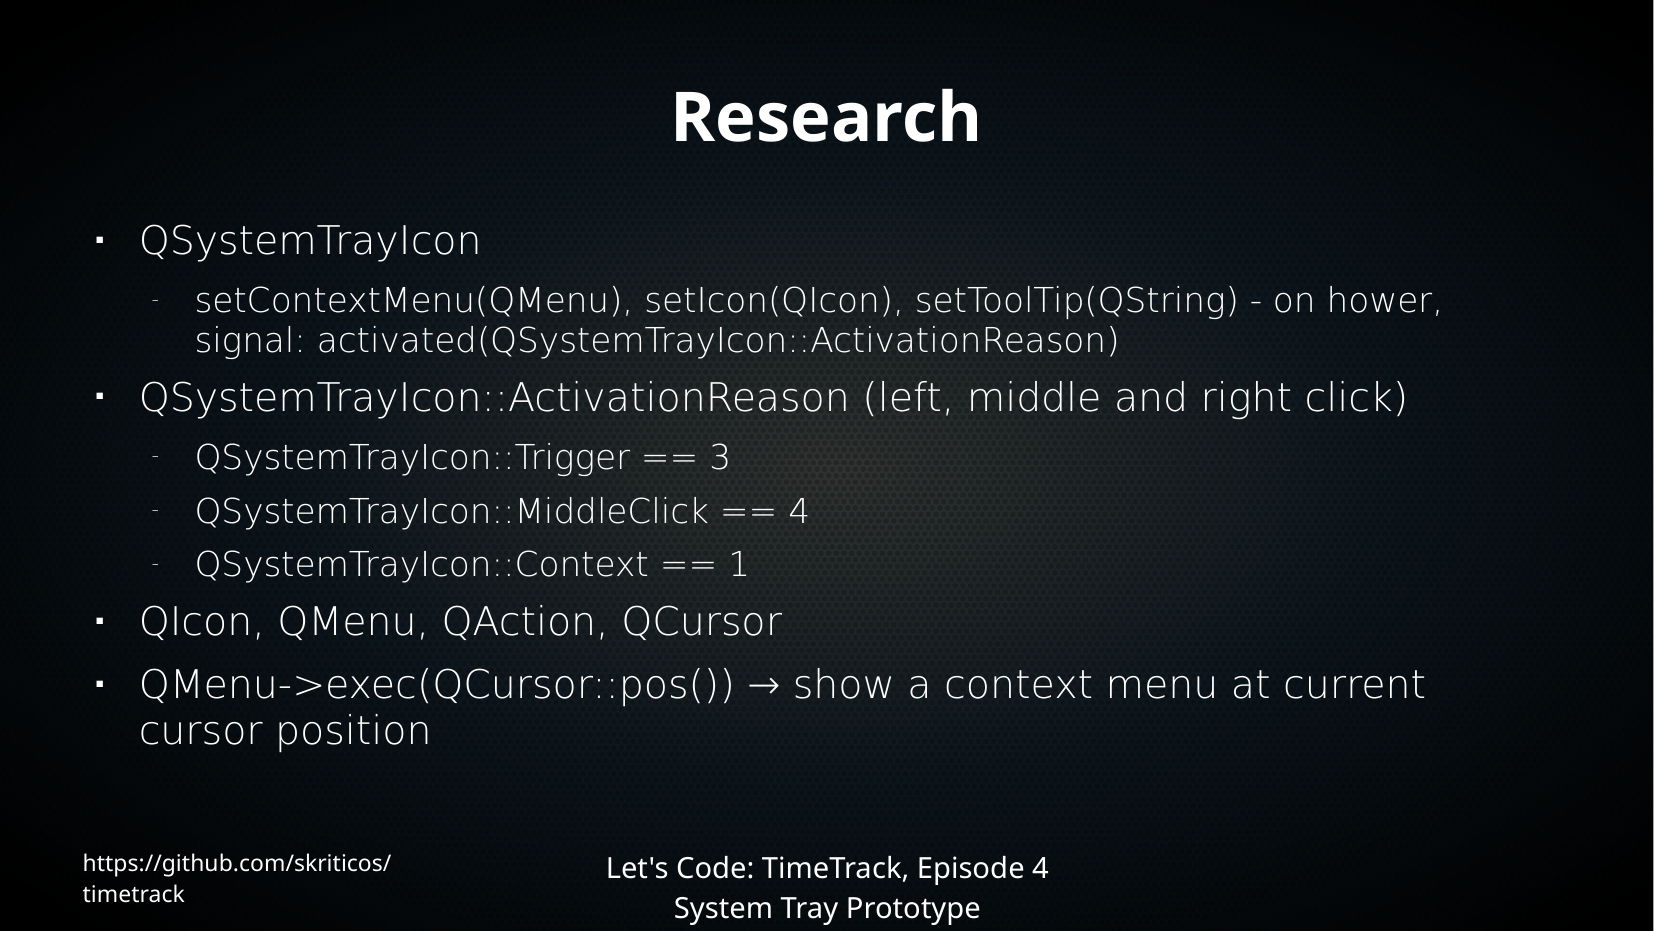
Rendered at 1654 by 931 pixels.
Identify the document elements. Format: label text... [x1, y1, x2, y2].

title Research [82, 37, 1571, 193]
list QSystemTrayIcon setContextMenu(QMenu), setIcon(QIcon), setToolTip(QString) - on hower, signal: activated(QSystemTrayIcon::ActivationReason) QSystemTrayIcon::ActivationReason (left, middle and right click) QSystemTrayIcon::Trigger == 3 QSystemTrayIcon::MiddleClick == 4 QSystemTrayIcon::Context == 1 QIcon, QMenu, QAction, QCursor QMenu->exec(QCursor::pos()) → show a context menu at current cursor position [82, 217, 1538, 758]
picture [0, 0, 1654, 931]
